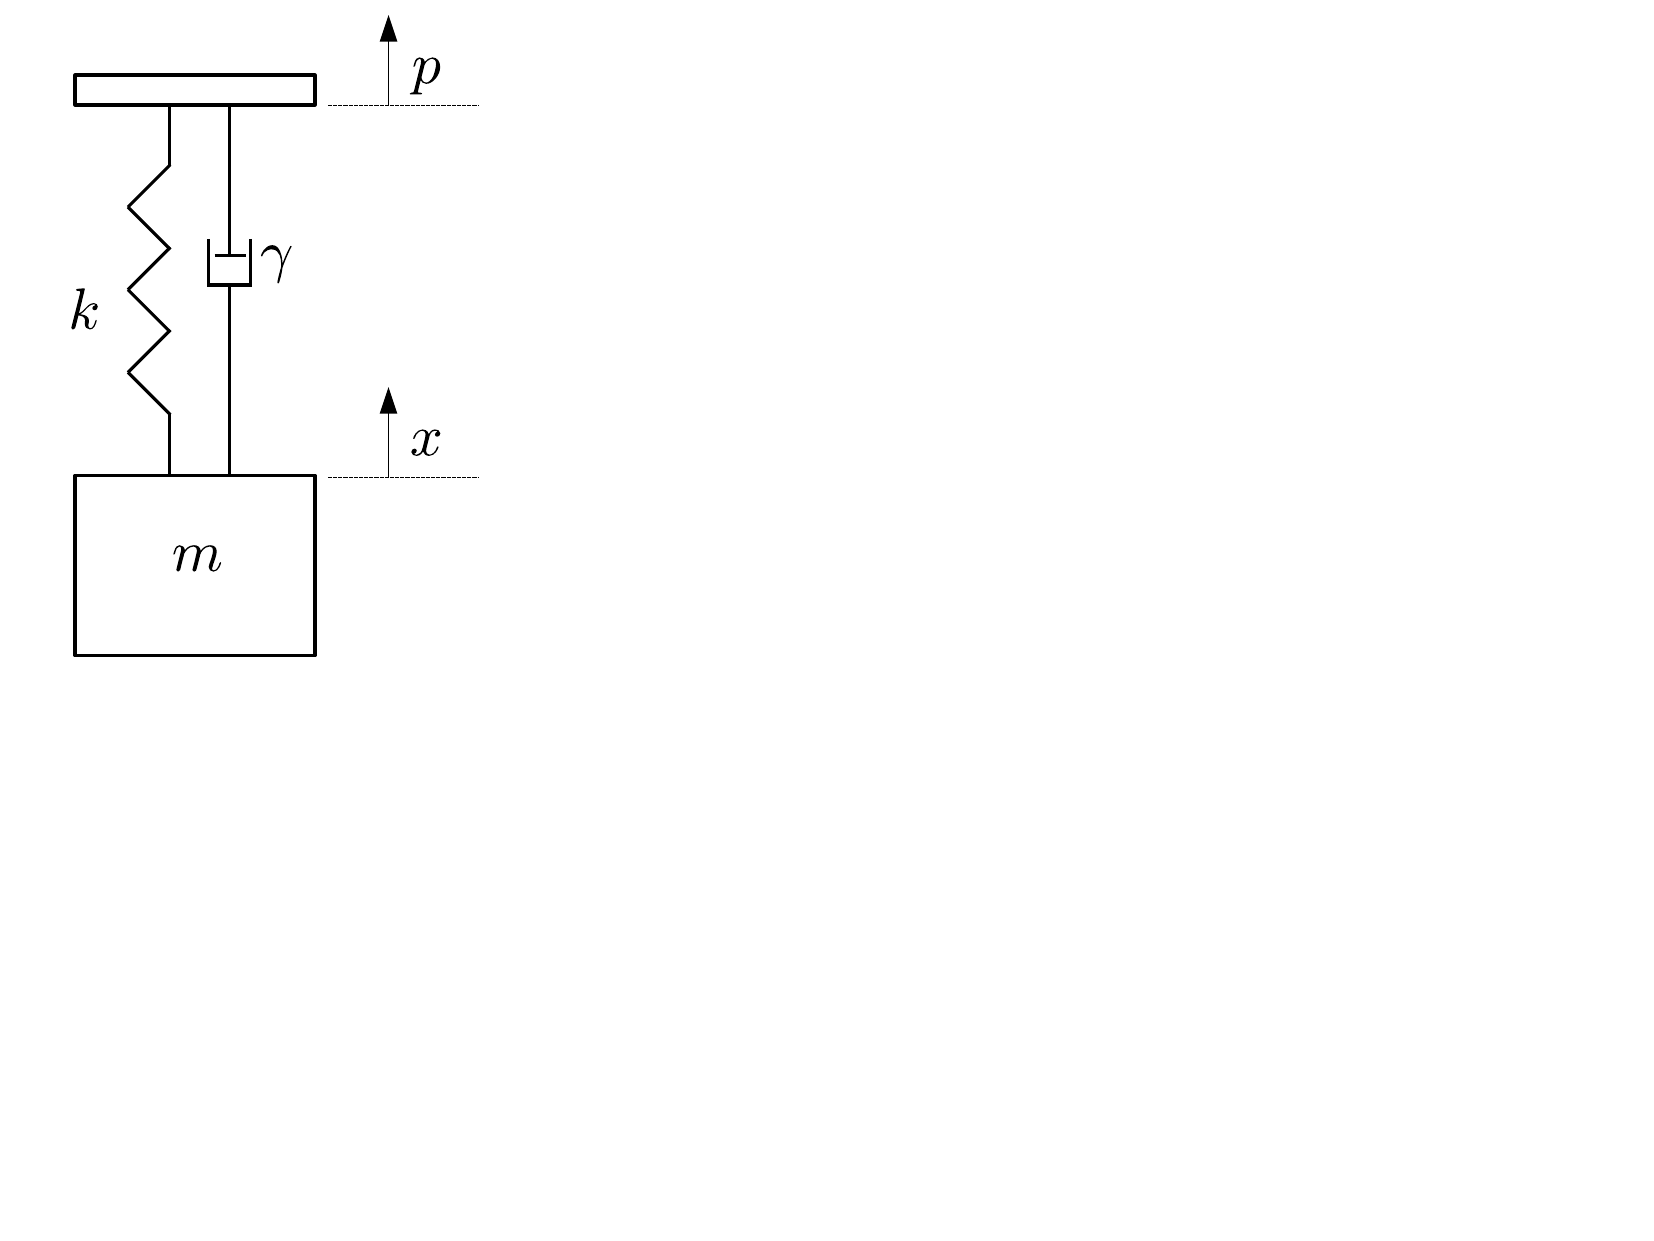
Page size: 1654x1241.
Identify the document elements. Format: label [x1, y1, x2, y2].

text_box [75, 475, 316, 656]
text_box [259, 245, 292, 284]
text_box [409, 429, 441, 456]
text_box [68, 288, 98, 330]
text_box [409, 57, 441, 95]
